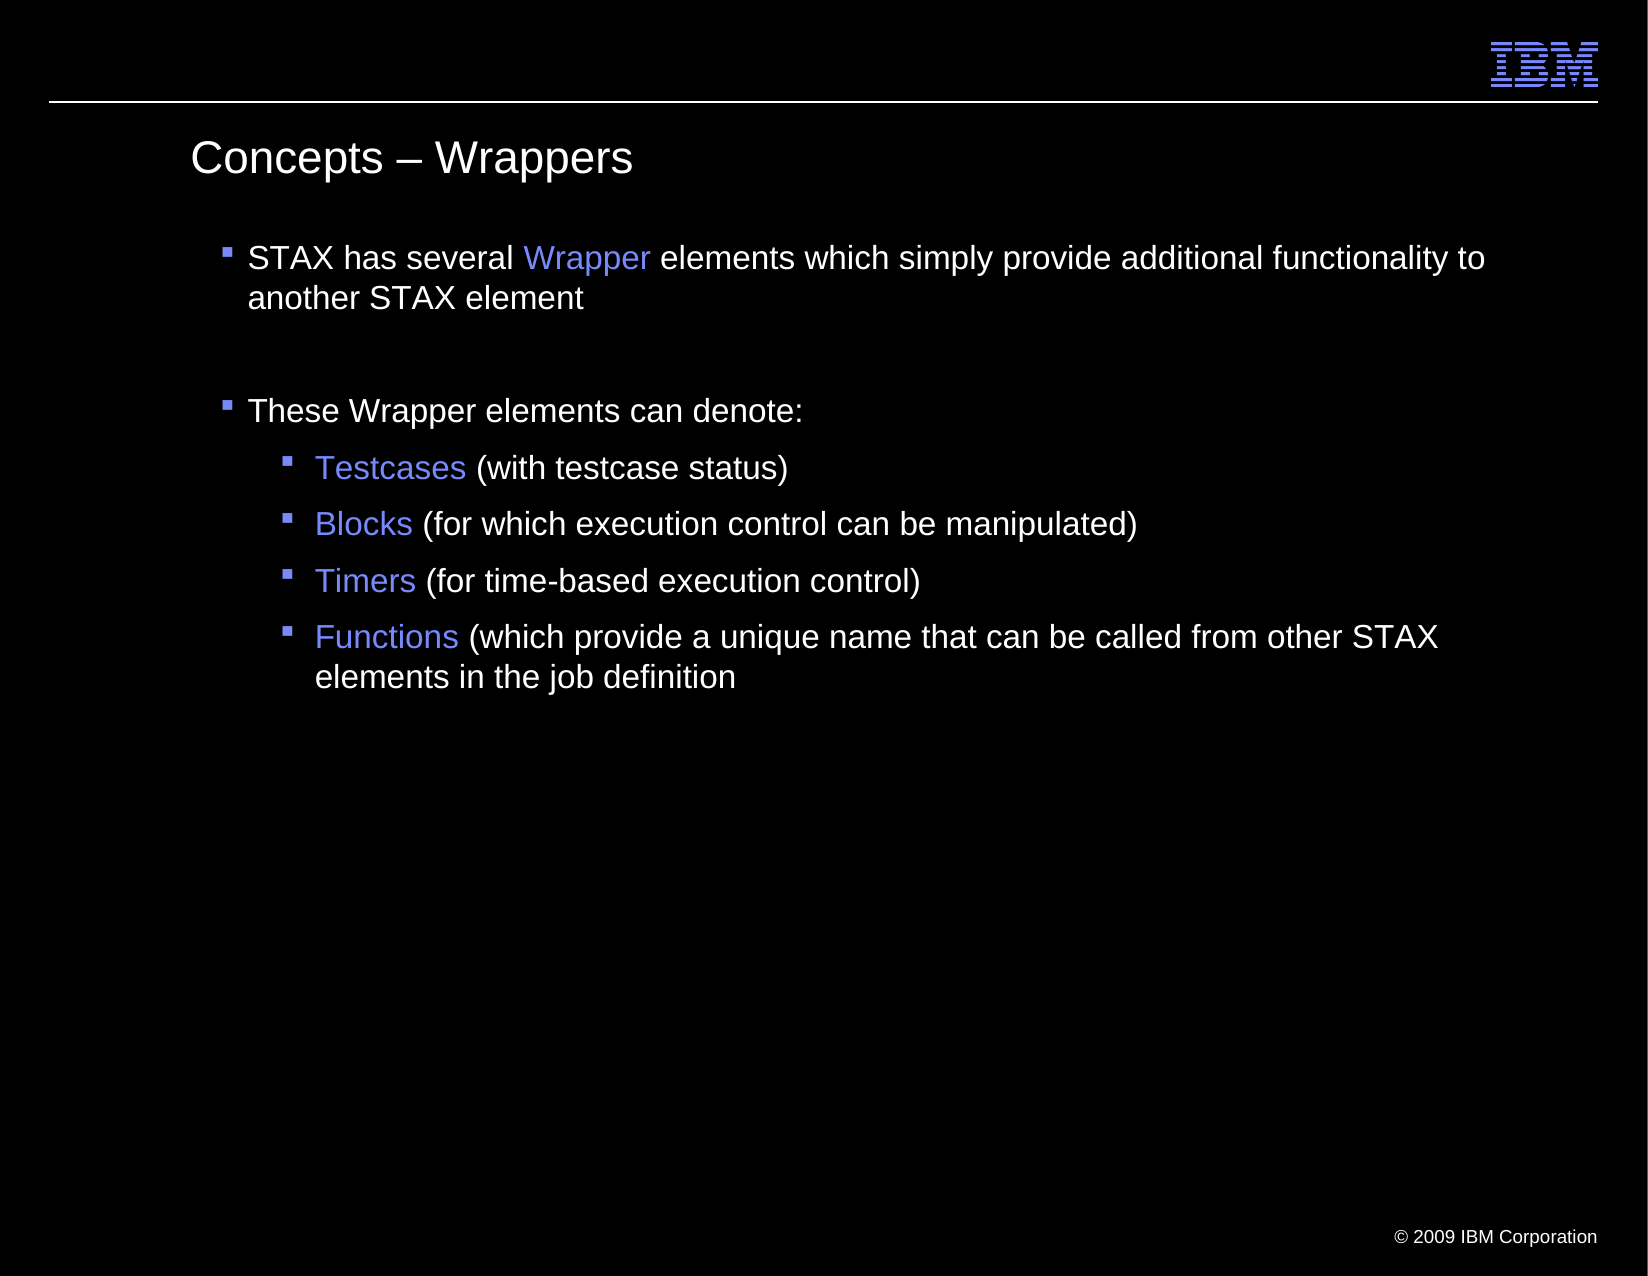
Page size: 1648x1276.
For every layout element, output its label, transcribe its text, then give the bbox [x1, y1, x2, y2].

text_box STAX has several Wrapper elements which simply provide additional functionality to another STAX element These Wrapper elements can denote: Testcases (with testcase status) Blocks (for which execution control can be manipulated) Timers (for time-based execution control) Functions (which provide a unique name that can be called from other STAX elements in the job definition [219, 236, 1570, 752]
picture [1491, 42, 1598, 87]
title Concepts – Wrappers [173, 125, 1648, 219]
